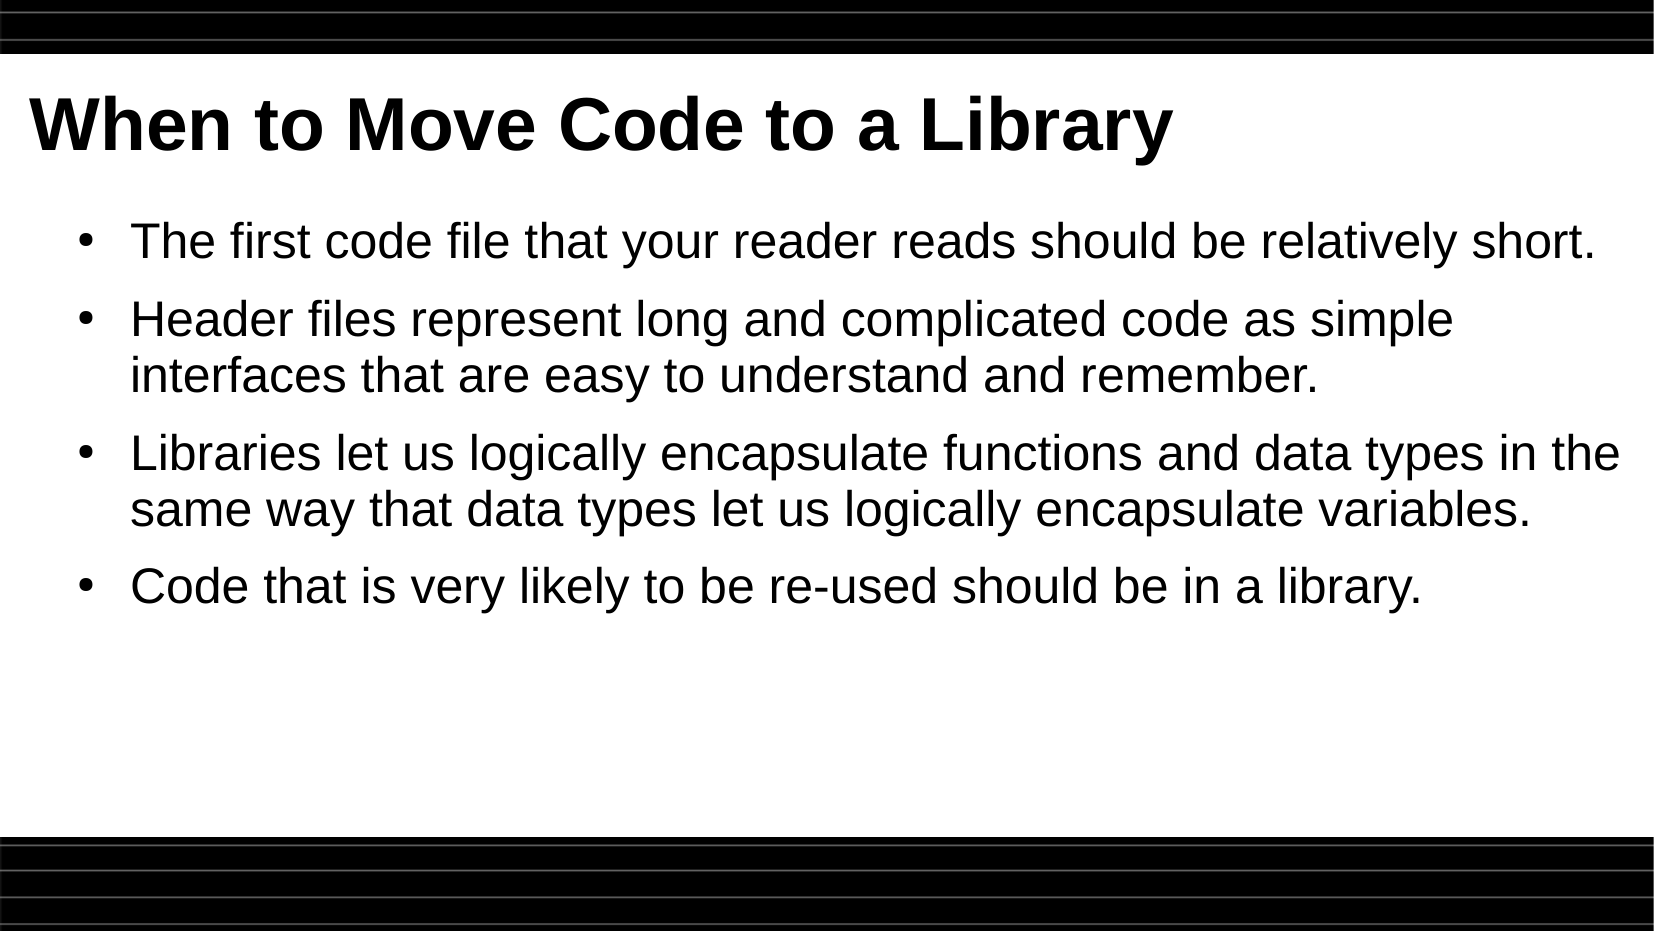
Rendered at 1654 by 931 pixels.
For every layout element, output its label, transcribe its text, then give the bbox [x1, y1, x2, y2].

list The first code file that your reader reads should be relatively short. Header files represent long and complicated code as simple interfaces that are easy to understand and remember. Libraries let us logically encapsulate functions and data types in the same way that data types let us logically encapsulate variables. Code that is very likely to be re-used should be in a library. [59, 213, 1636, 826]
text_box When to Move Code to a Library [15, 75, 1546, 174]
picture [0, 0, 1654, 54]
picture [0, 837, 1654, 931]
